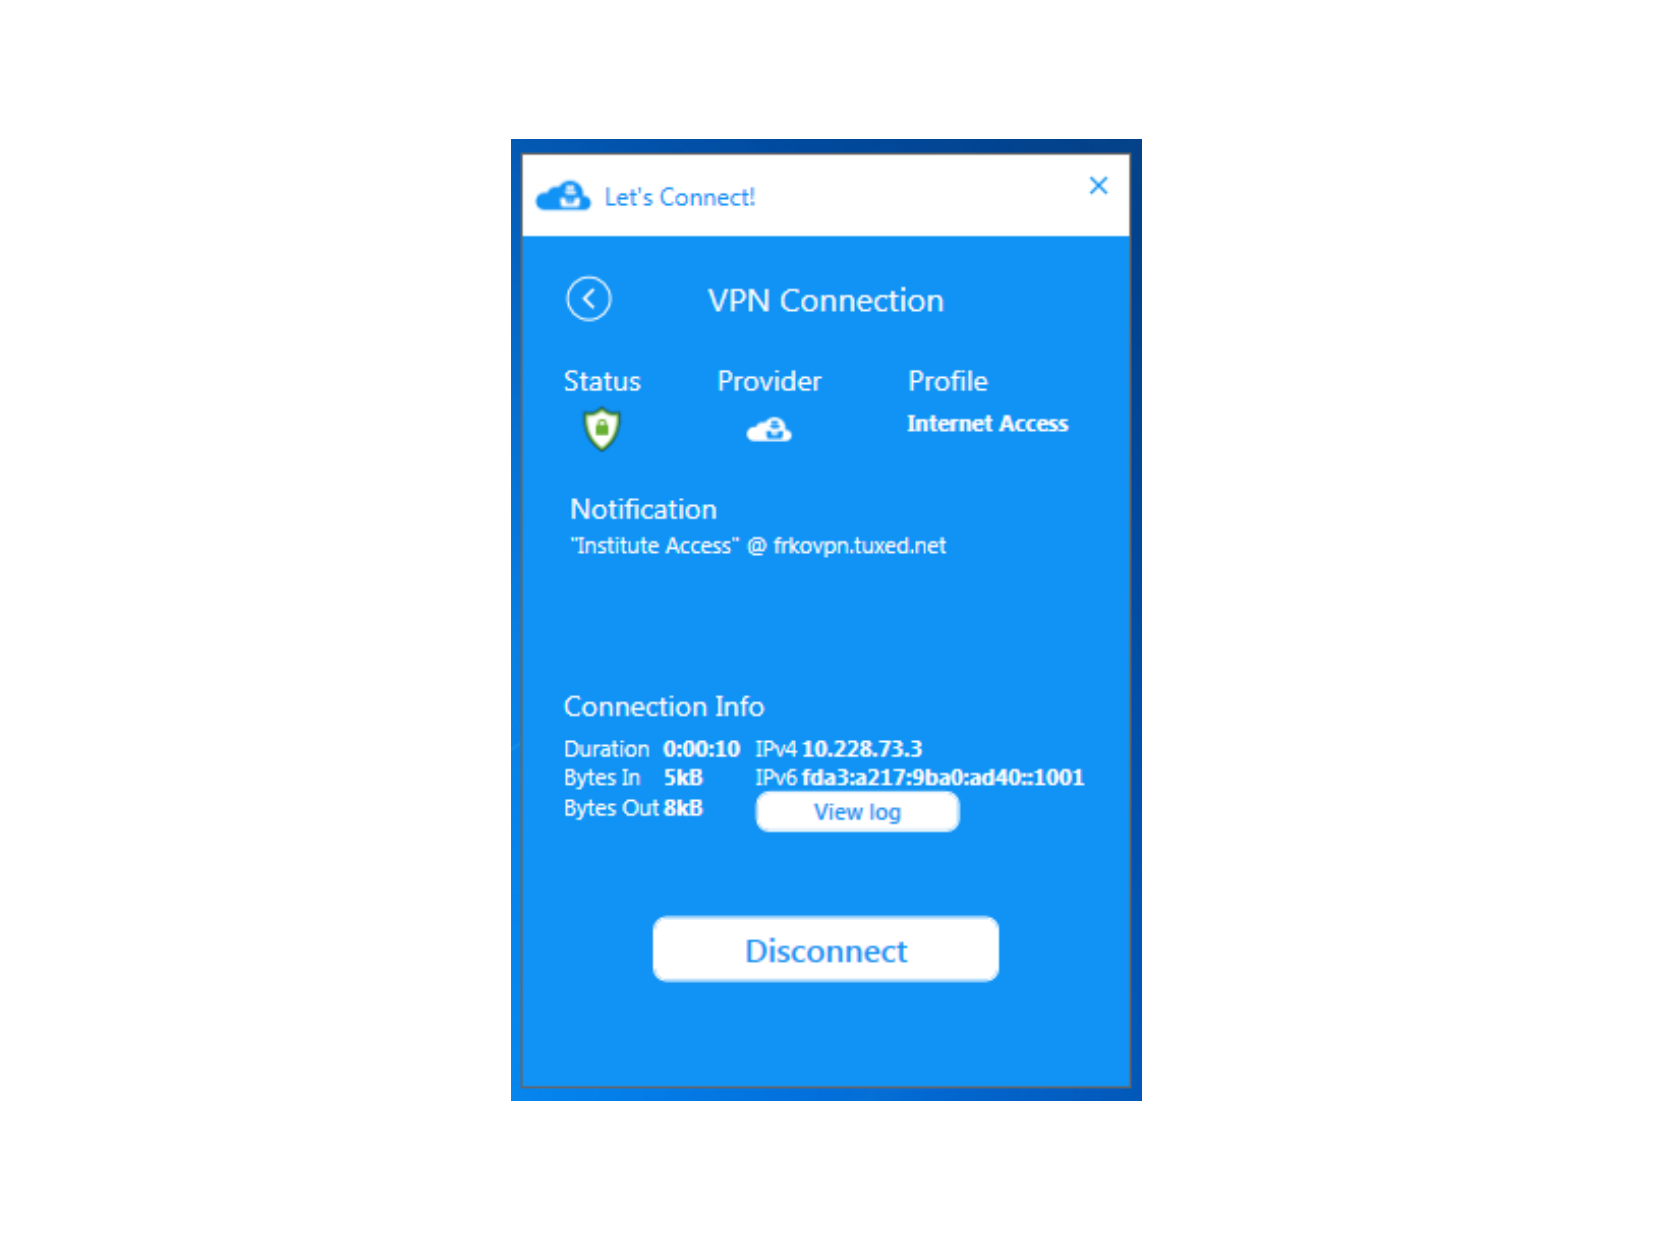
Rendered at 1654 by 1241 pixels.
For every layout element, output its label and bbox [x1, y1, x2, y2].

picture [511, 139, 1142, 1101]
